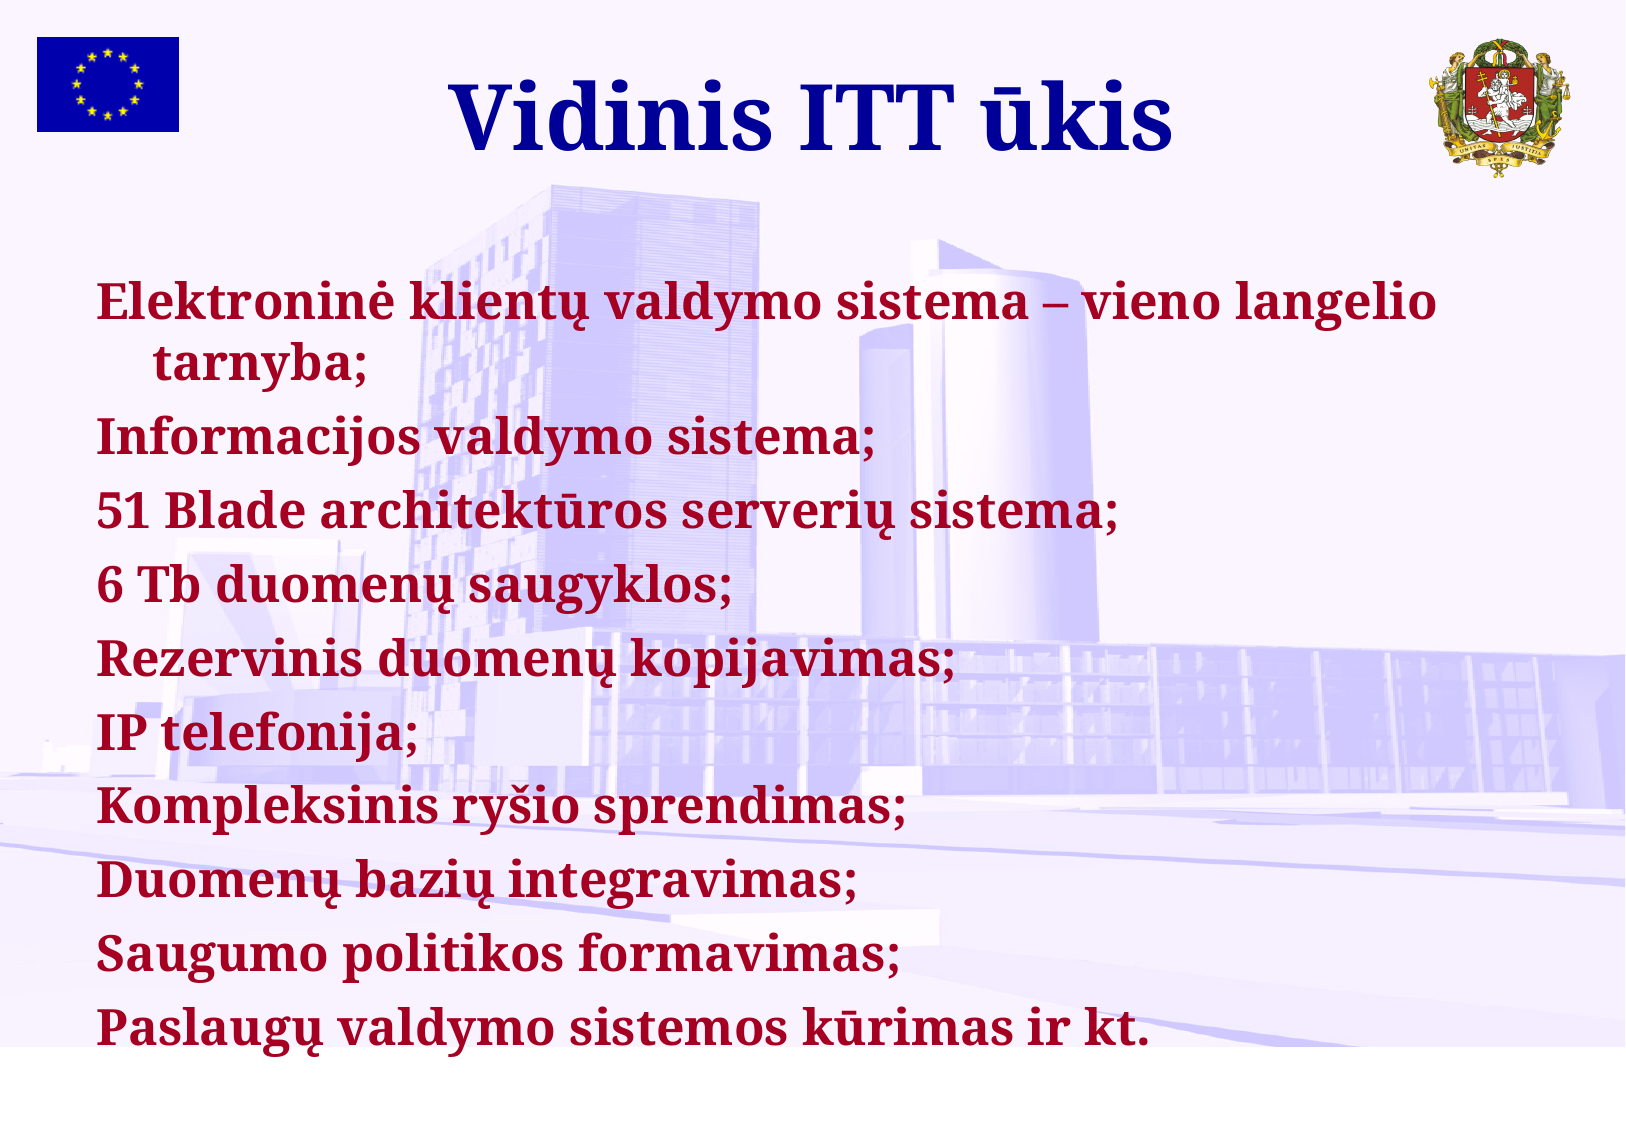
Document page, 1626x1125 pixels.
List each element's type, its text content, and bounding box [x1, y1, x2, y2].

title Vidinis ITT ūkis [81, 45, 1544, 233]
picture [272, 1021, 279, 1033]
picture [0, 0, 1626, 1047]
list Elektroninė klientų valdymo sistema – vieno langelio tarnyba; Informacijos valdymo sistema; 51 Blade architektūros serverių sistema; 6 Tb duomenų saugyklos; Rezervinis duomenų kopijavimas; IP telefonija; Kompleksinis ryšio sprendimas; Duomenų bazių integravimas; Saugumo politikos formavimas; Paslaugų valdymo sistemos kūrimas ir kt. [81, 262, 1544, 1006]
